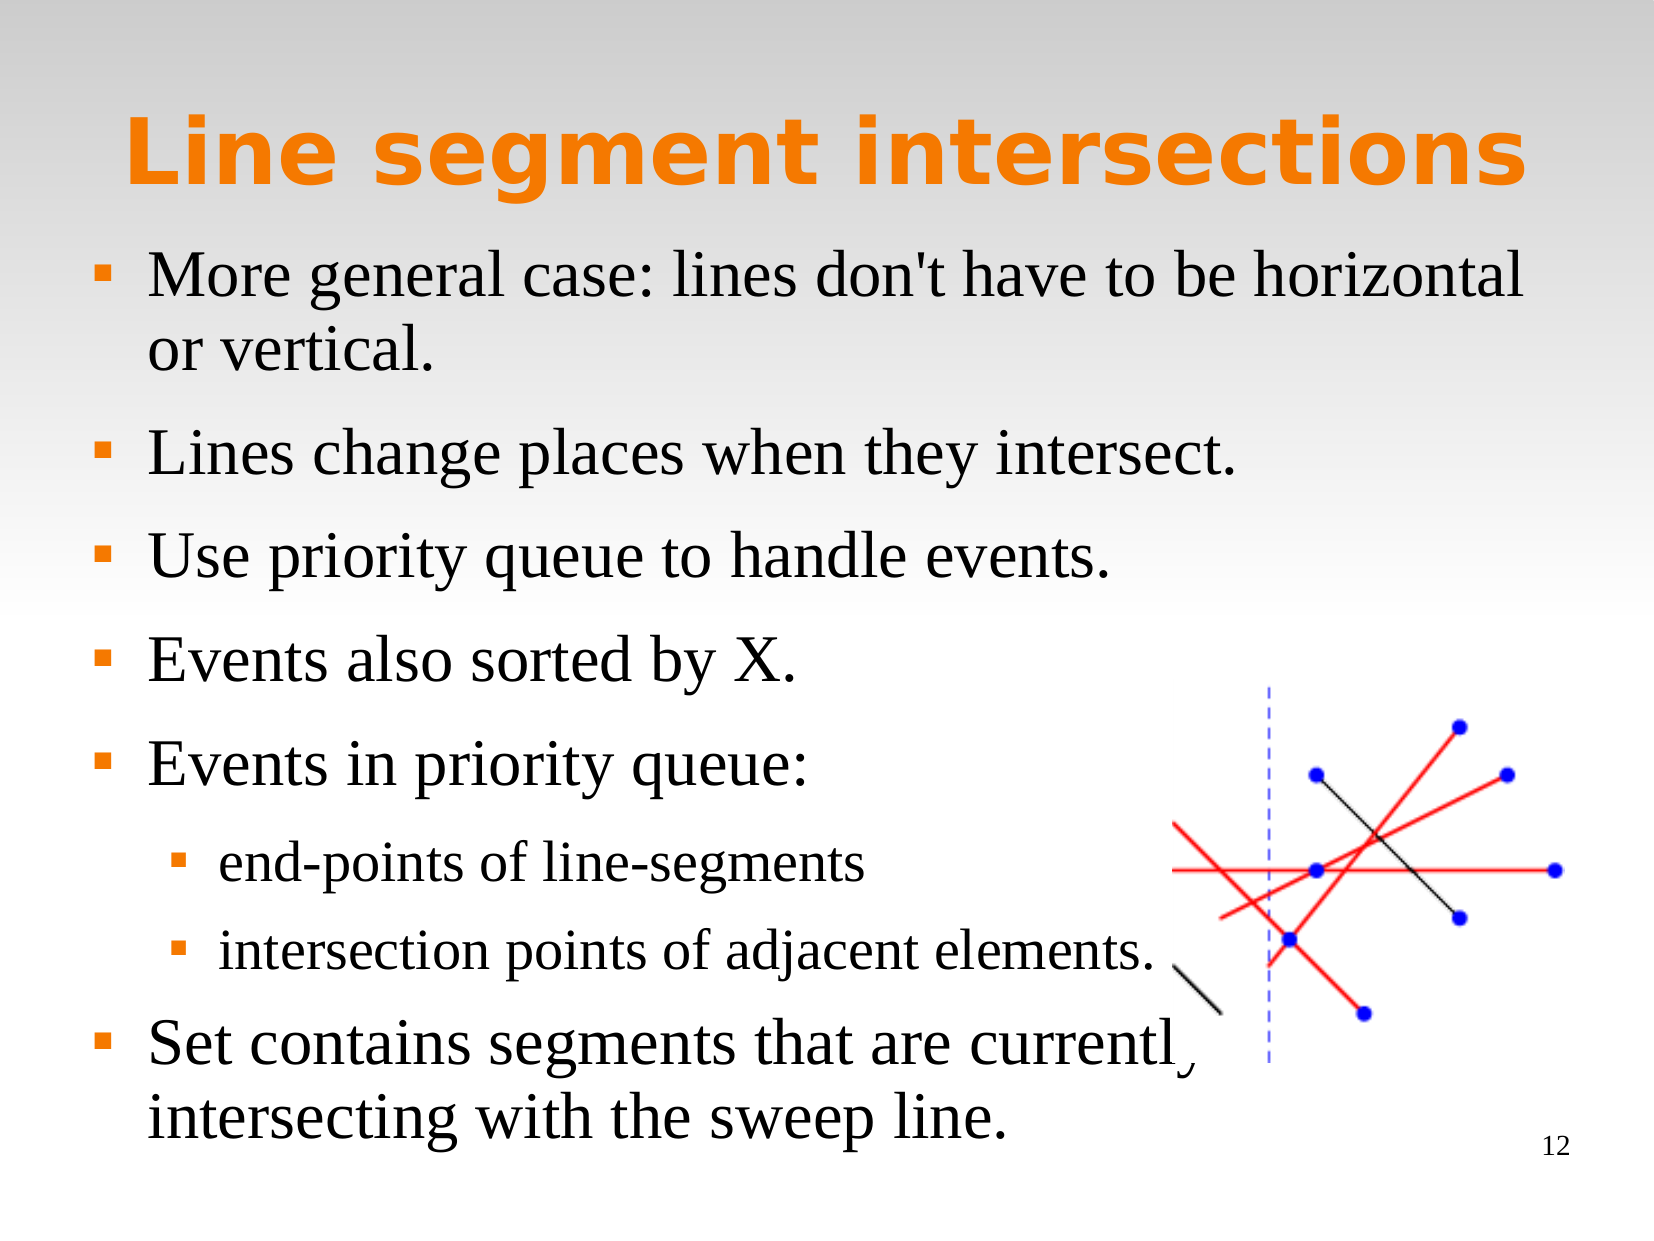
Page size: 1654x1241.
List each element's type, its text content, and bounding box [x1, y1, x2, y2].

title Line segment intersections [82, 49, 1571, 257]
list More general case: lines don't have to be horizontal or vertical. Lines change places when they intersect. Use priority queue to handle events. Events also sorted by X. Events in priority queue: end-points of line-segments intersection points of adjacent elements. Set contains segments that are currently intersecting with the sweep line. [76, 237, 1565, 1220]
picture [1172, 679, 1565, 1063]
